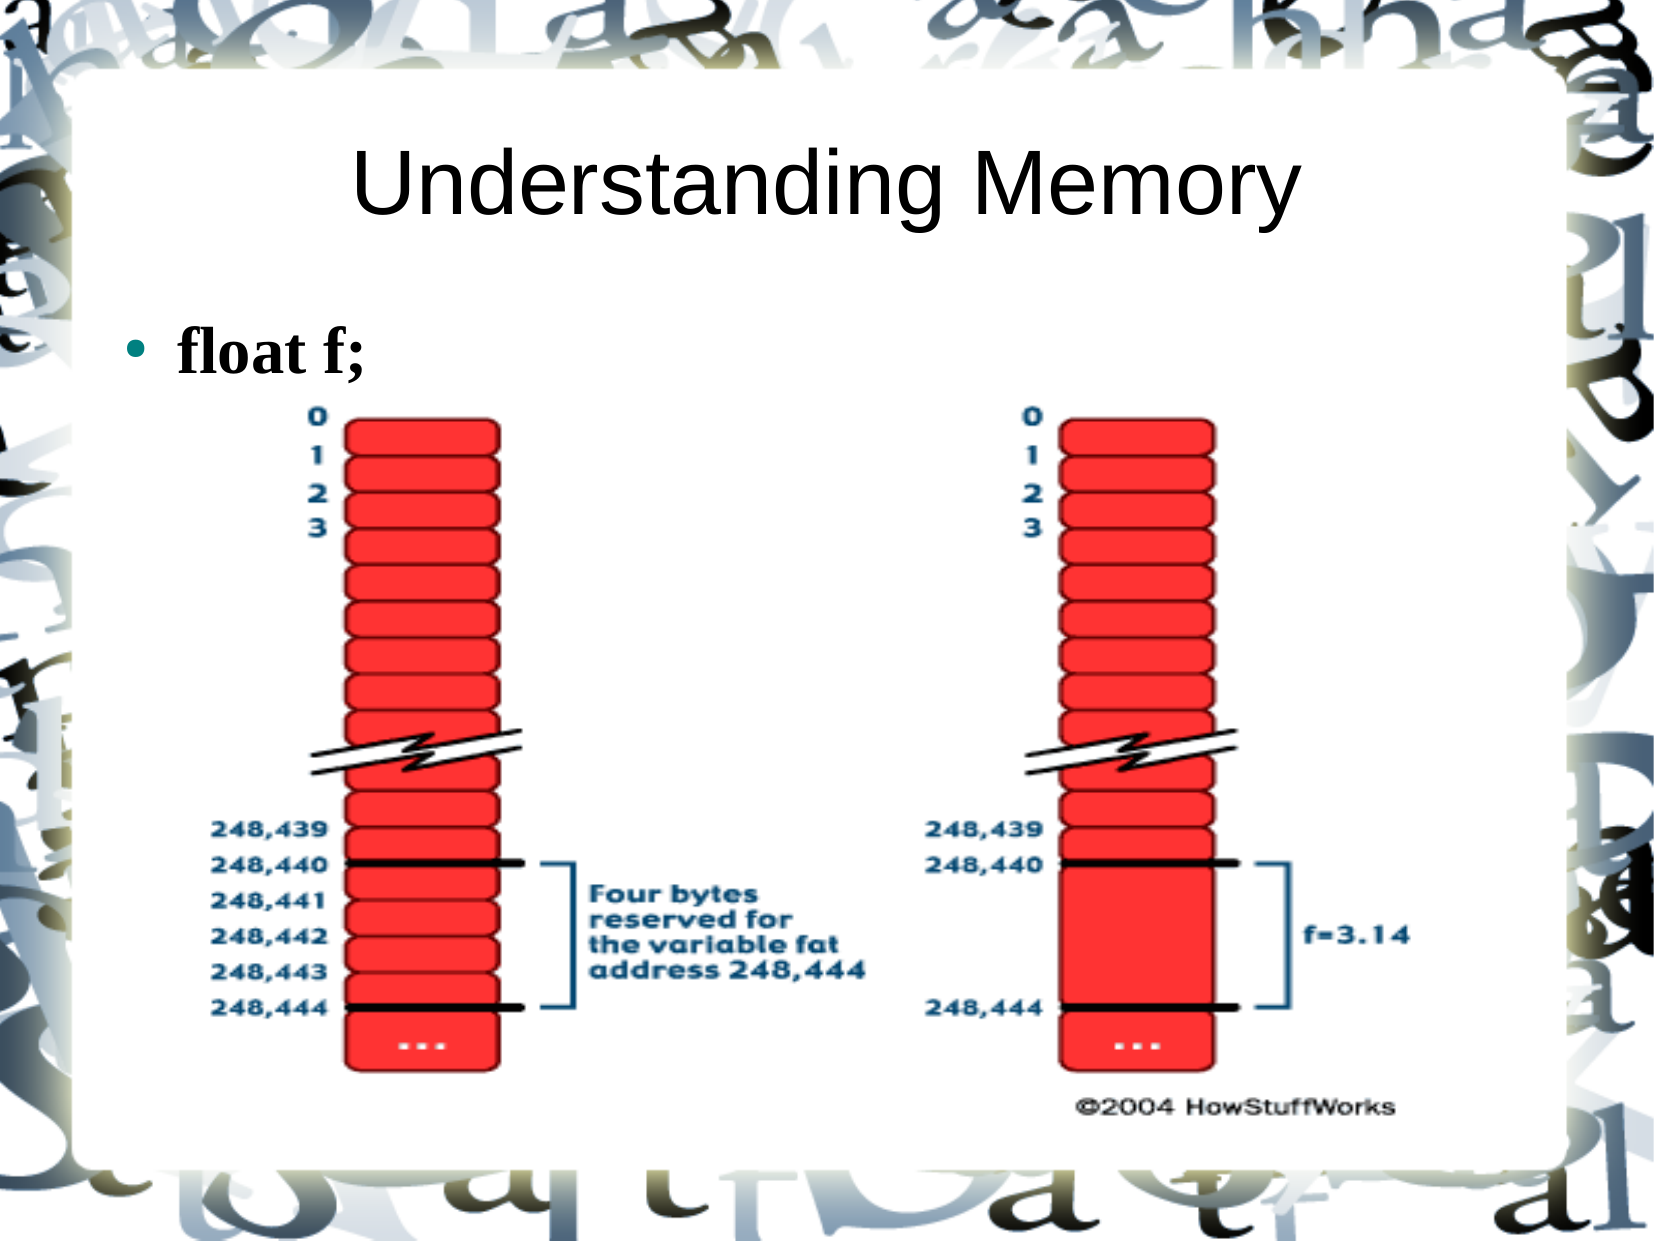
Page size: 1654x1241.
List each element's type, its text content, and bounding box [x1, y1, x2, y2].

title Understanding Memory [82, 86, 1571, 279]
picture [0, 0, 1654, 1241]
list float f; [106, 313, 1530, 1118]
